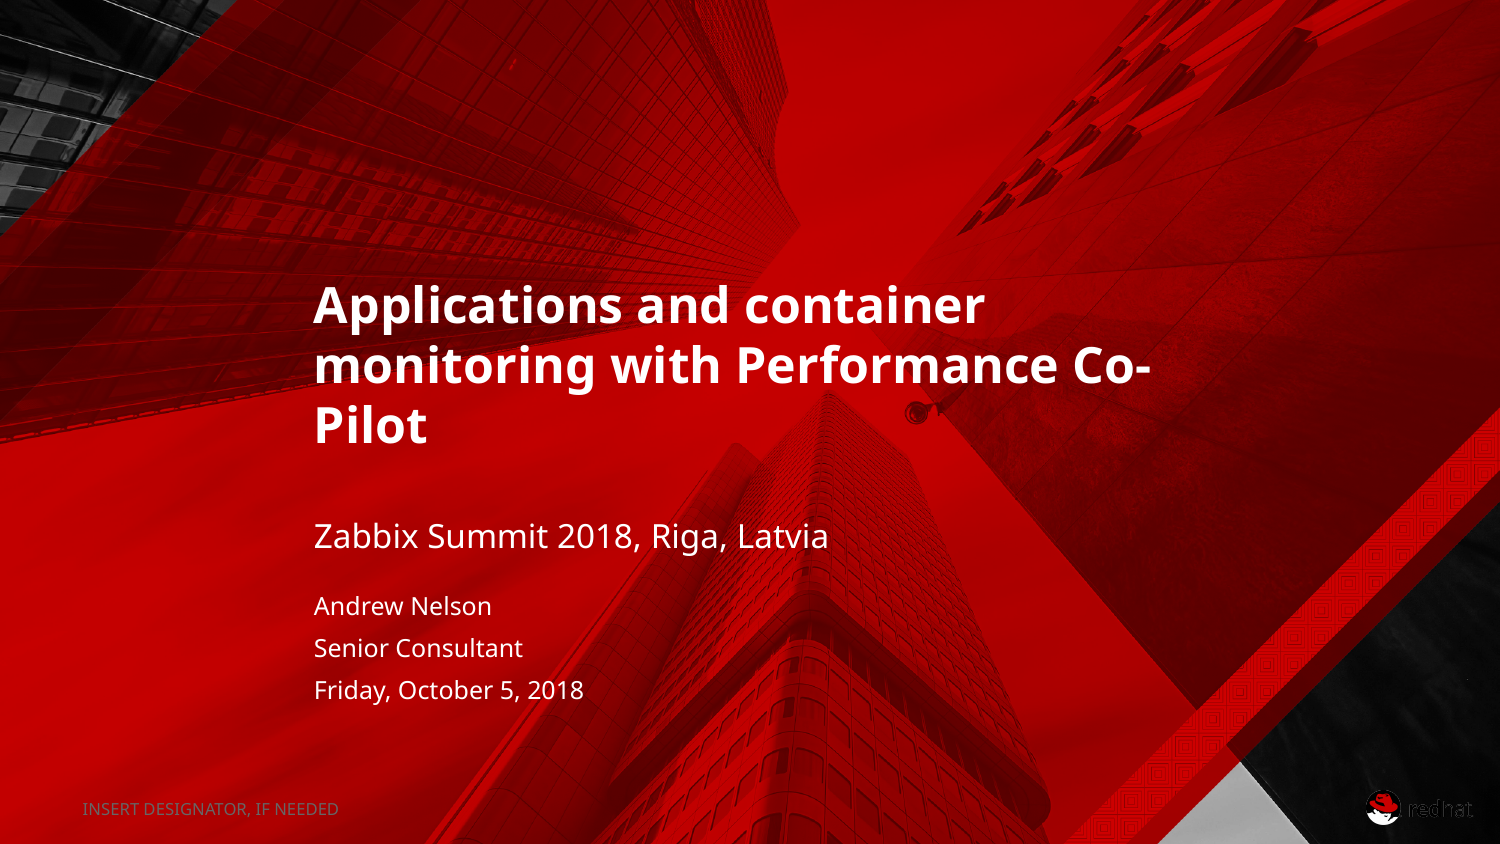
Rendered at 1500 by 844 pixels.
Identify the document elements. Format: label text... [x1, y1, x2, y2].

picture [0, 0, 1500, 844]
subtitle Andrew Nelson Senior Consultant Friday, October 5, 2018 [298, 575, 1049, 772]
subtitle Zabbix Summit 2018, Riga, Latvia [298, 500, 1124, 547]
title Applications and container monitoring with Performance Co-Pilot [298, 332, 1274, 469]
